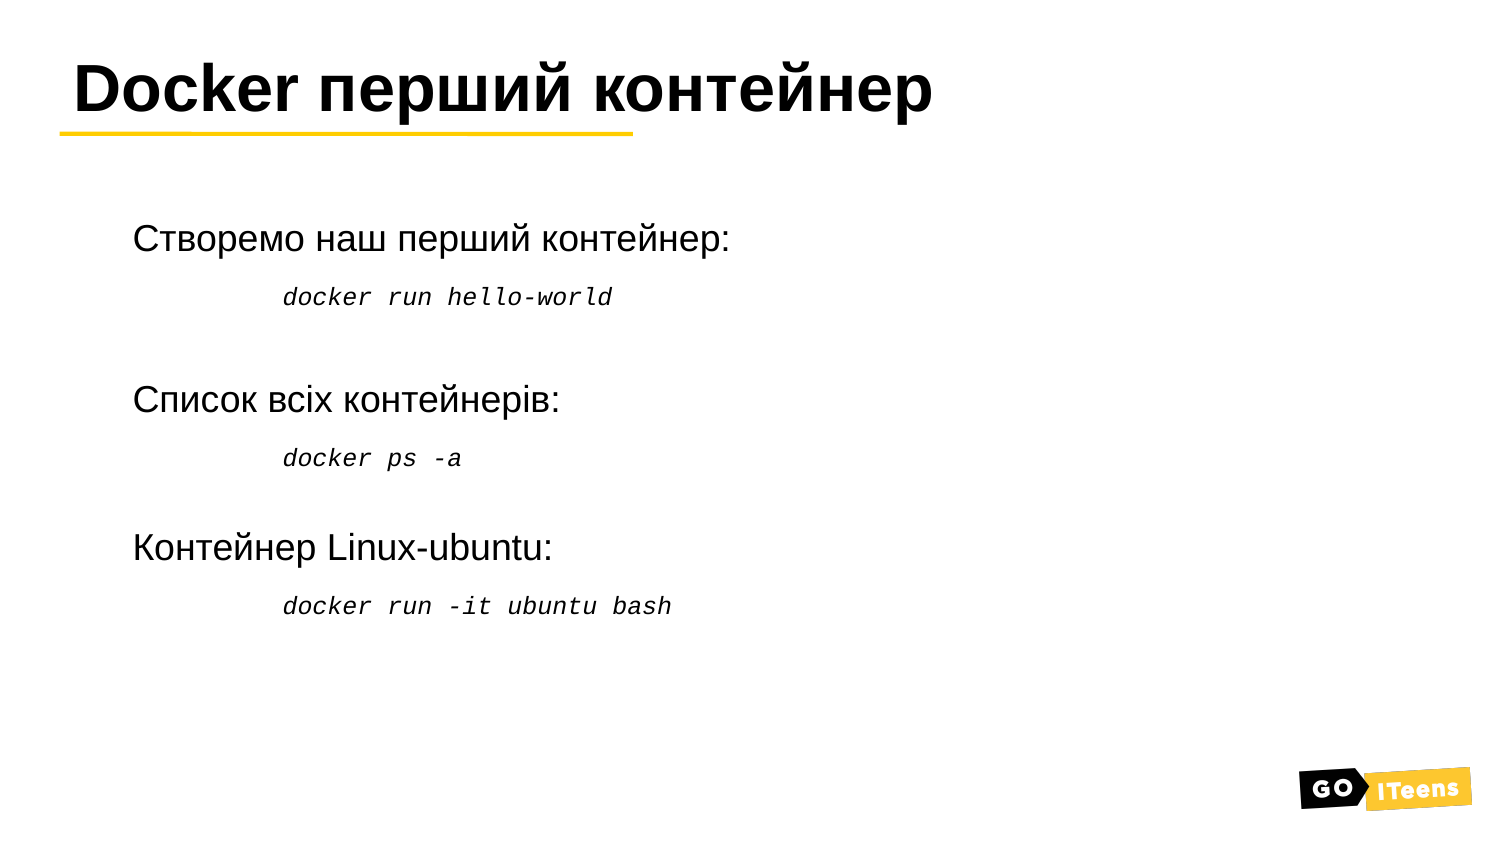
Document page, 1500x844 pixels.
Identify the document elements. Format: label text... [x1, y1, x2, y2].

picture [1299, 767, 1472, 811]
text_box Docker перший контейнер [59, 29, 1300, 140]
text_box Створемо наш перший контейнер: docker run hello-world Список всіх контейнерів: docker ps -a Контейнер Linux-ubuntu: docker run -it ubuntu bash [117, 209, 1167, 683]
